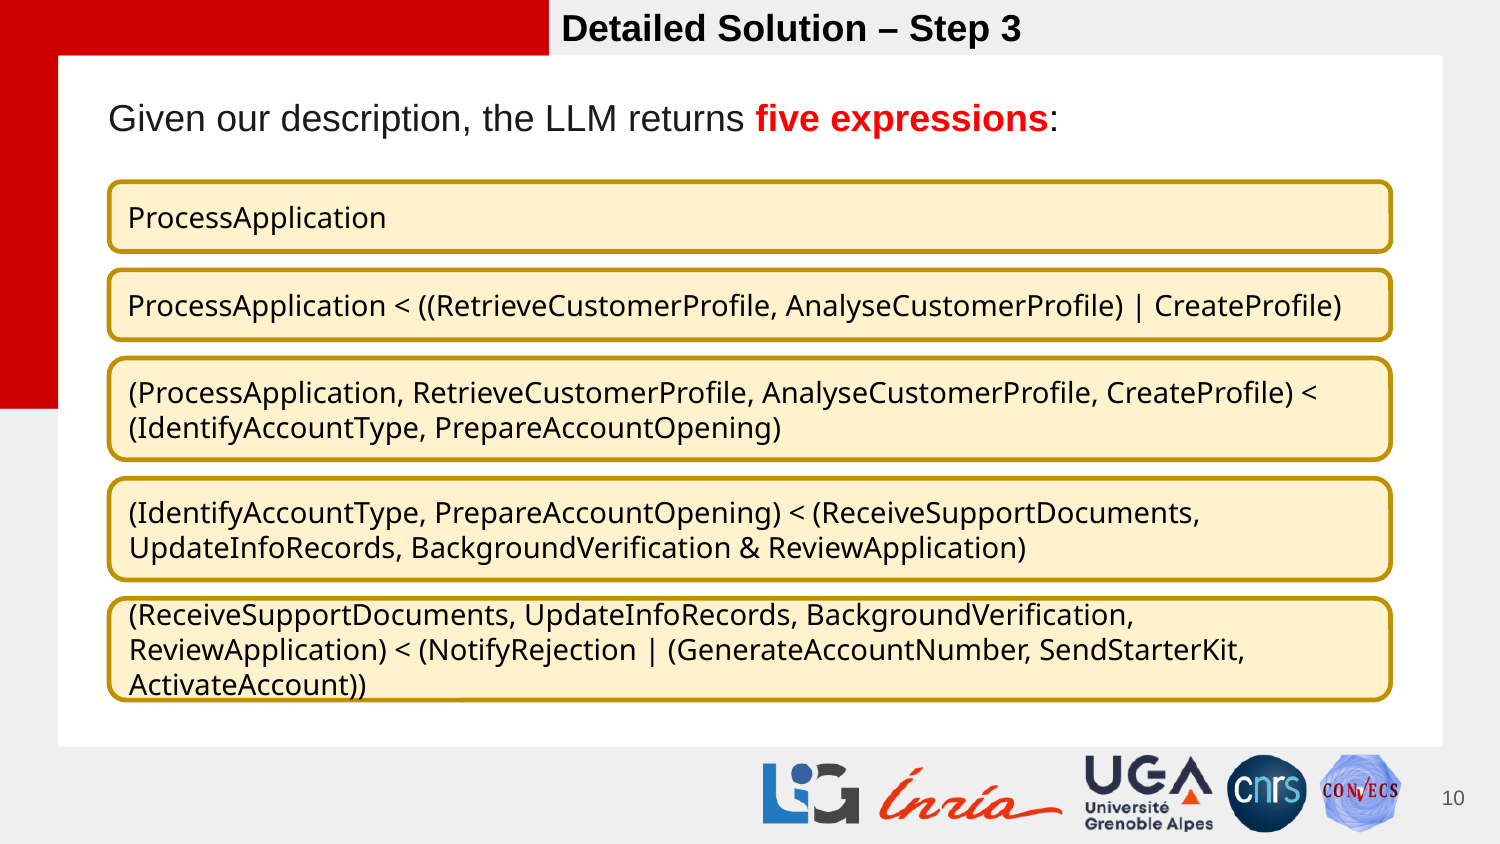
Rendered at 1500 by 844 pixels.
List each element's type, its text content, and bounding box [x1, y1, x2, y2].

text_box (IdentifyAccountType, PrepareAccountOpening) < (ReceiveSupportDocuments, UpdateInfoRecords, BackgroundVerification & ReviewApplication) [109, 478, 1391, 580]
text_box (ReceiveSupportDocuments, UpdateInfoRecords, BackgroundVerification, ReviewApplication) < (NotifyRejection | (GenerateAccountNumber, SendStarterKit, ActivateAccount)) [109, 598, 1391, 701]
picture [0, 0, 1500, 844]
slide_number <number> [1389, 764, 1480, 830]
text_box Given our description, the LLM returns five expressions: [93, 90, 1377, 146]
text_box ProcessApplication < ((RetrieveCustomerProfile, AnalyseCustomerProfile) | CreateProfile) [109, 269, 1391, 340]
text_box ProcessApplication [109, 181, 1391, 252]
text_box Detailed Solution – Step 3 [546, 0, 1441, 55]
text_box (ProcessApplication, RetrieveCustomerProfile, AnalyseCustomerProfile, CreateProfile) < (IdentifyAccountType, PrepareAccountOpening) [109, 357, 1391, 460]
